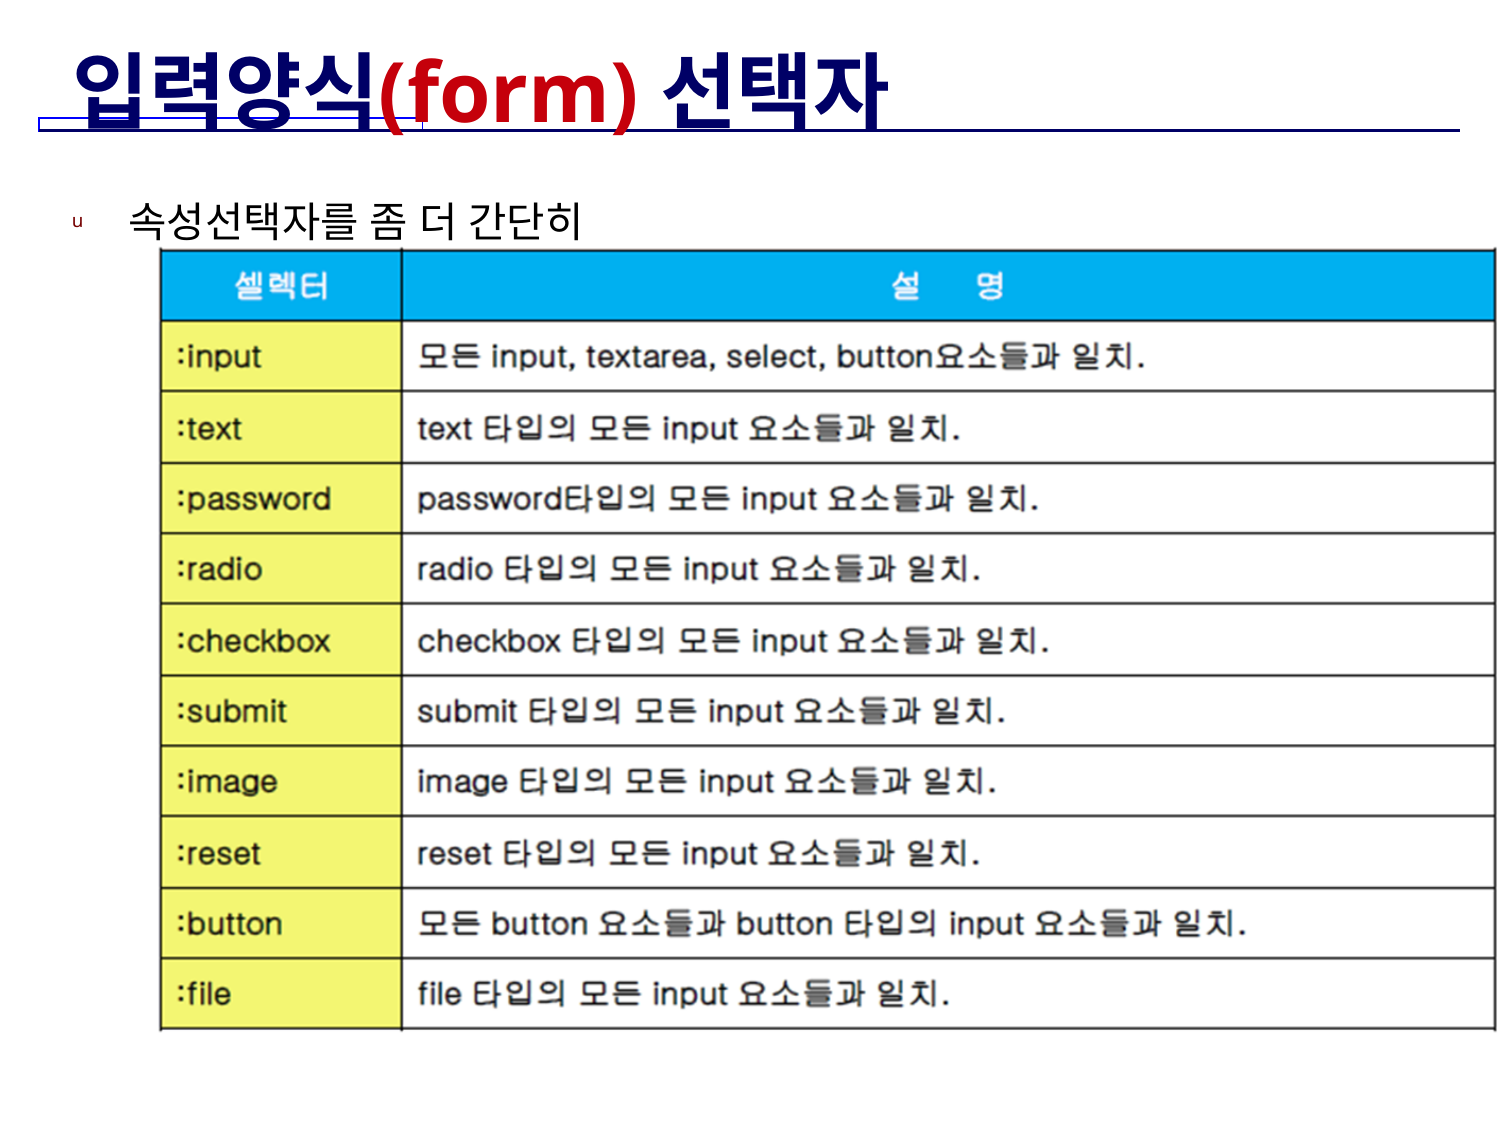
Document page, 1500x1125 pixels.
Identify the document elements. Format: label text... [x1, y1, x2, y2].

list 속성선택자를 좀 더 간단히 [56, 187, 1460, 1043]
picture [148, 244, 1500, 1037]
title 입력양식(form) 선택자 [58, 31, 1077, 110]
